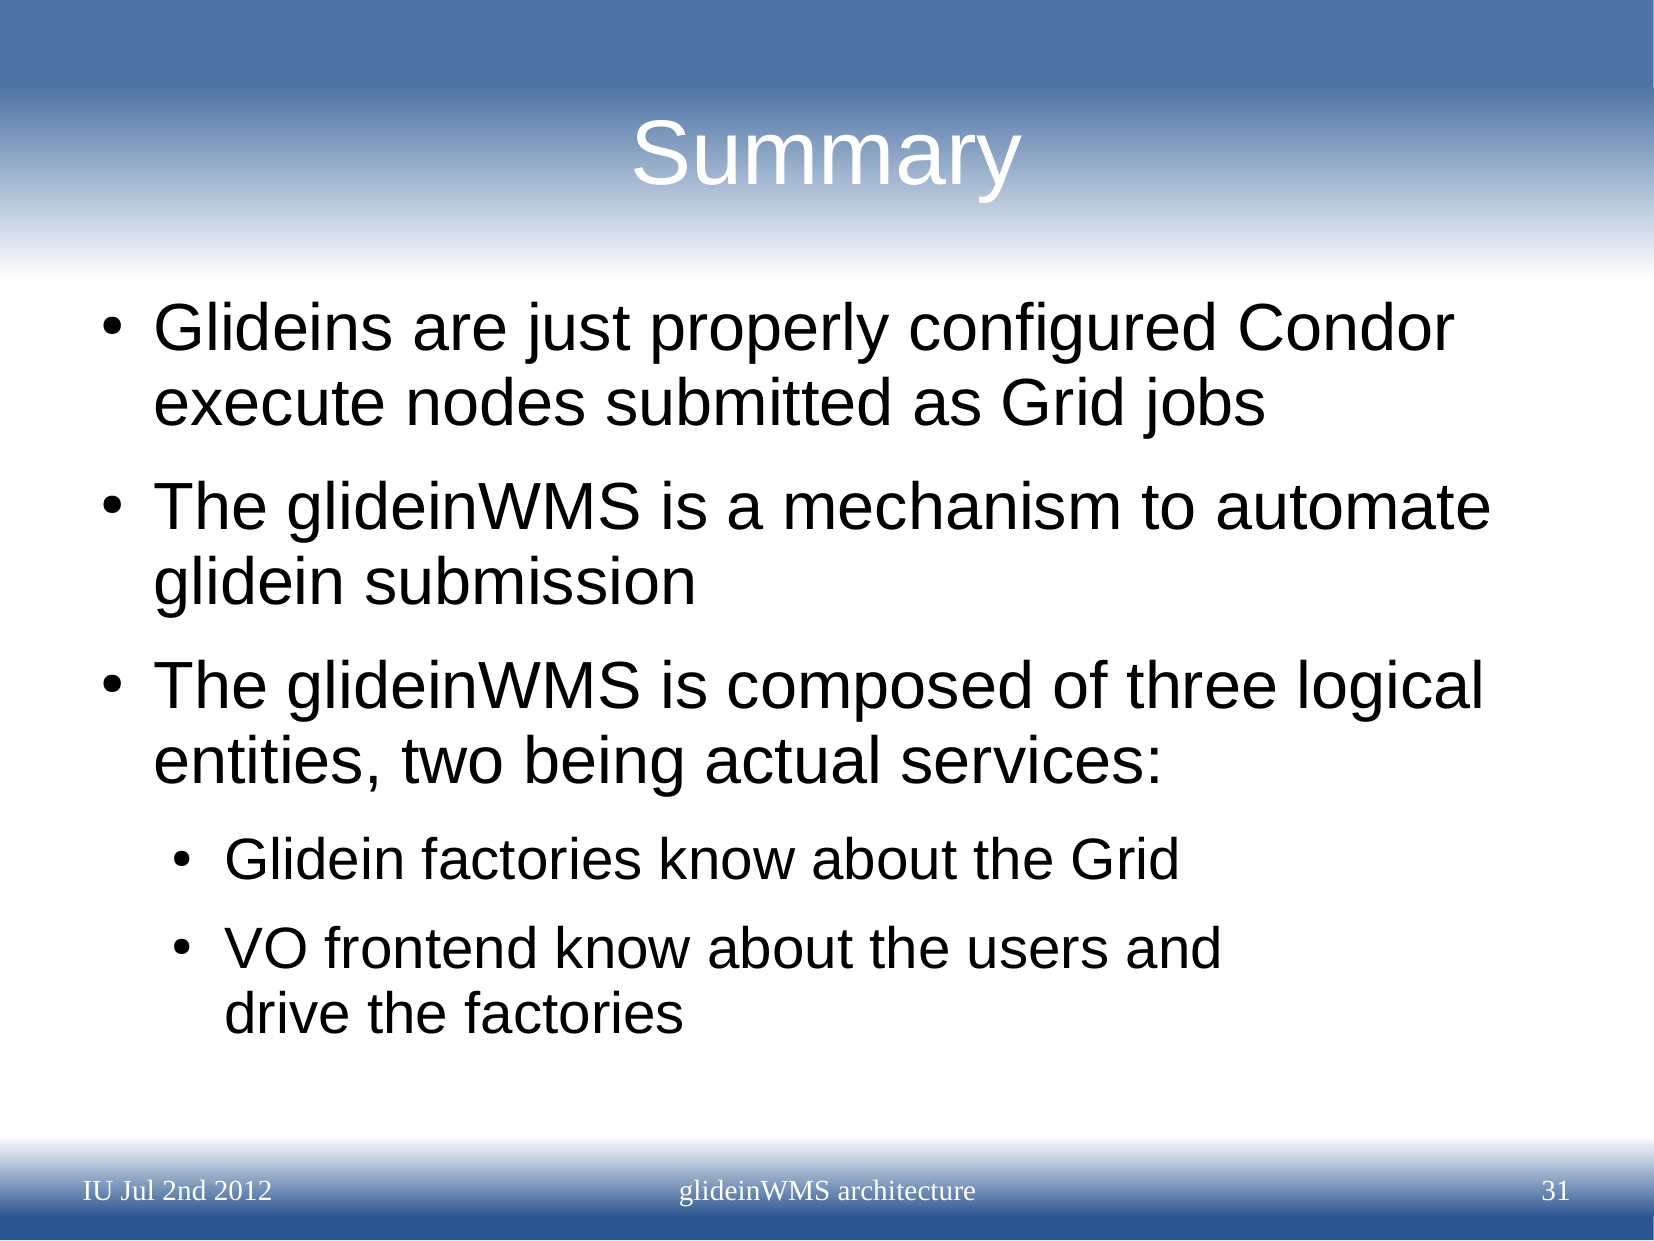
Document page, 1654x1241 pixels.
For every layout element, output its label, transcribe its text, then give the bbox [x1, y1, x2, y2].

title Summary [82, 56, 1571, 250]
list Glideins are just properly configured Condor execute nodes submitted as Grid jobs The glideinWMS is a mechanism to automate glidein submission The glideinWMS is composed of three logical entities, two being actual services: Glidein factories know about the Grid VO frontend know about the users and drive the factories [82, 290, 1571, 1109]
